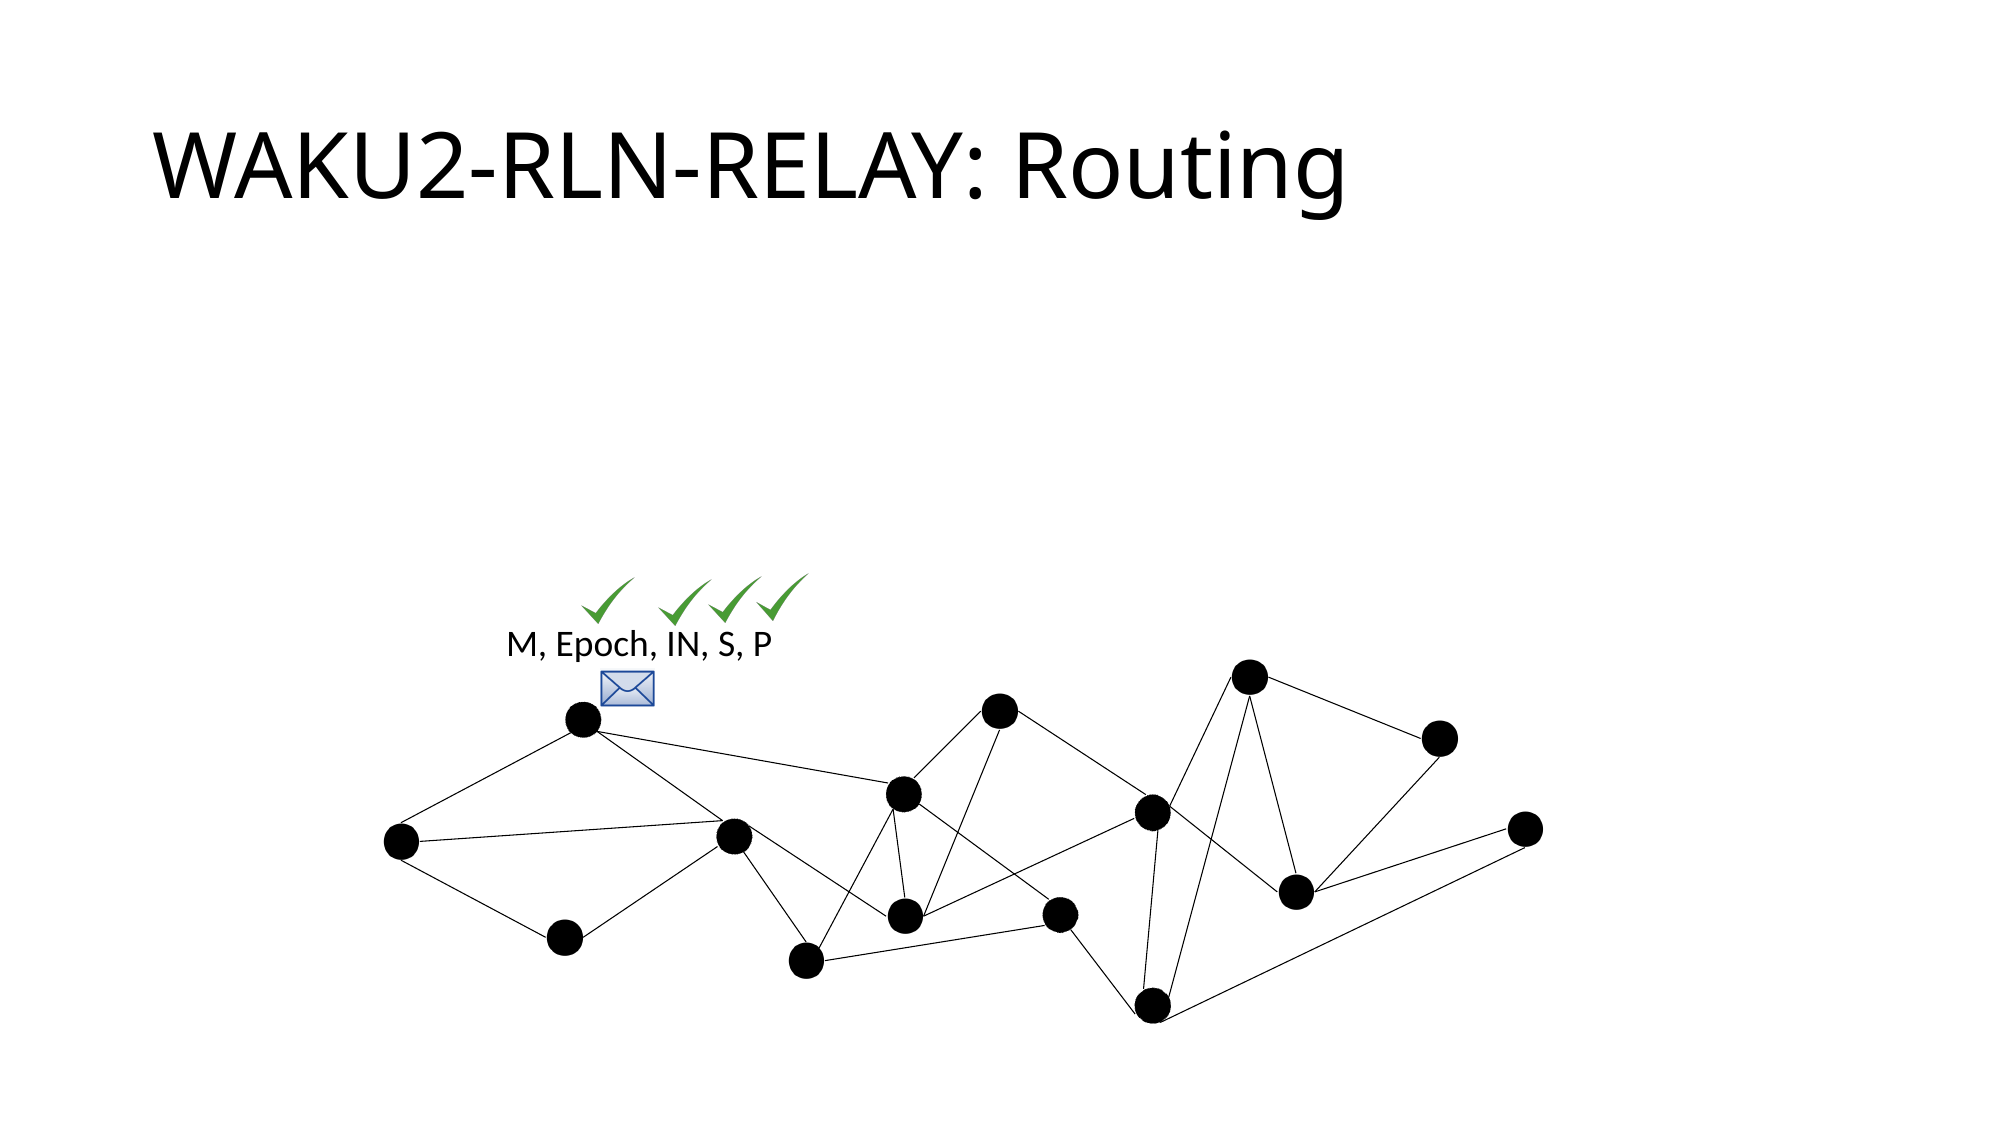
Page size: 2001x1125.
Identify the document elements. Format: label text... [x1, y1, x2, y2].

picture [545, 918, 584, 957]
picture [1033, 888, 1086, 941]
picture [877, 767, 930, 820]
picture [1277, 873, 1315, 911]
title WAKU2-RLN-RELAY: Routing [137, 59, 1863, 278]
picture [1126, 980, 1177, 1031]
picture [1230, 658, 1269, 696]
picture [980, 692, 1019, 730]
picture [787, 941, 825, 980]
picture [1128, 788, 1176, 837]
picture [382, 822, 420, 861]
picture [707, 810, 760, 863]
picture [1420, 719, 1459, 758]
picture [556, 671, 655, 746]
picture [1506, 810, 1544, 848]
picture [886, 897, 924, 935]
picture [658, 573, 809, 626]
text_box M, Epoch, IN, S, P [491, 611, 788, 671]
picture [581, 577, 635, 625]
